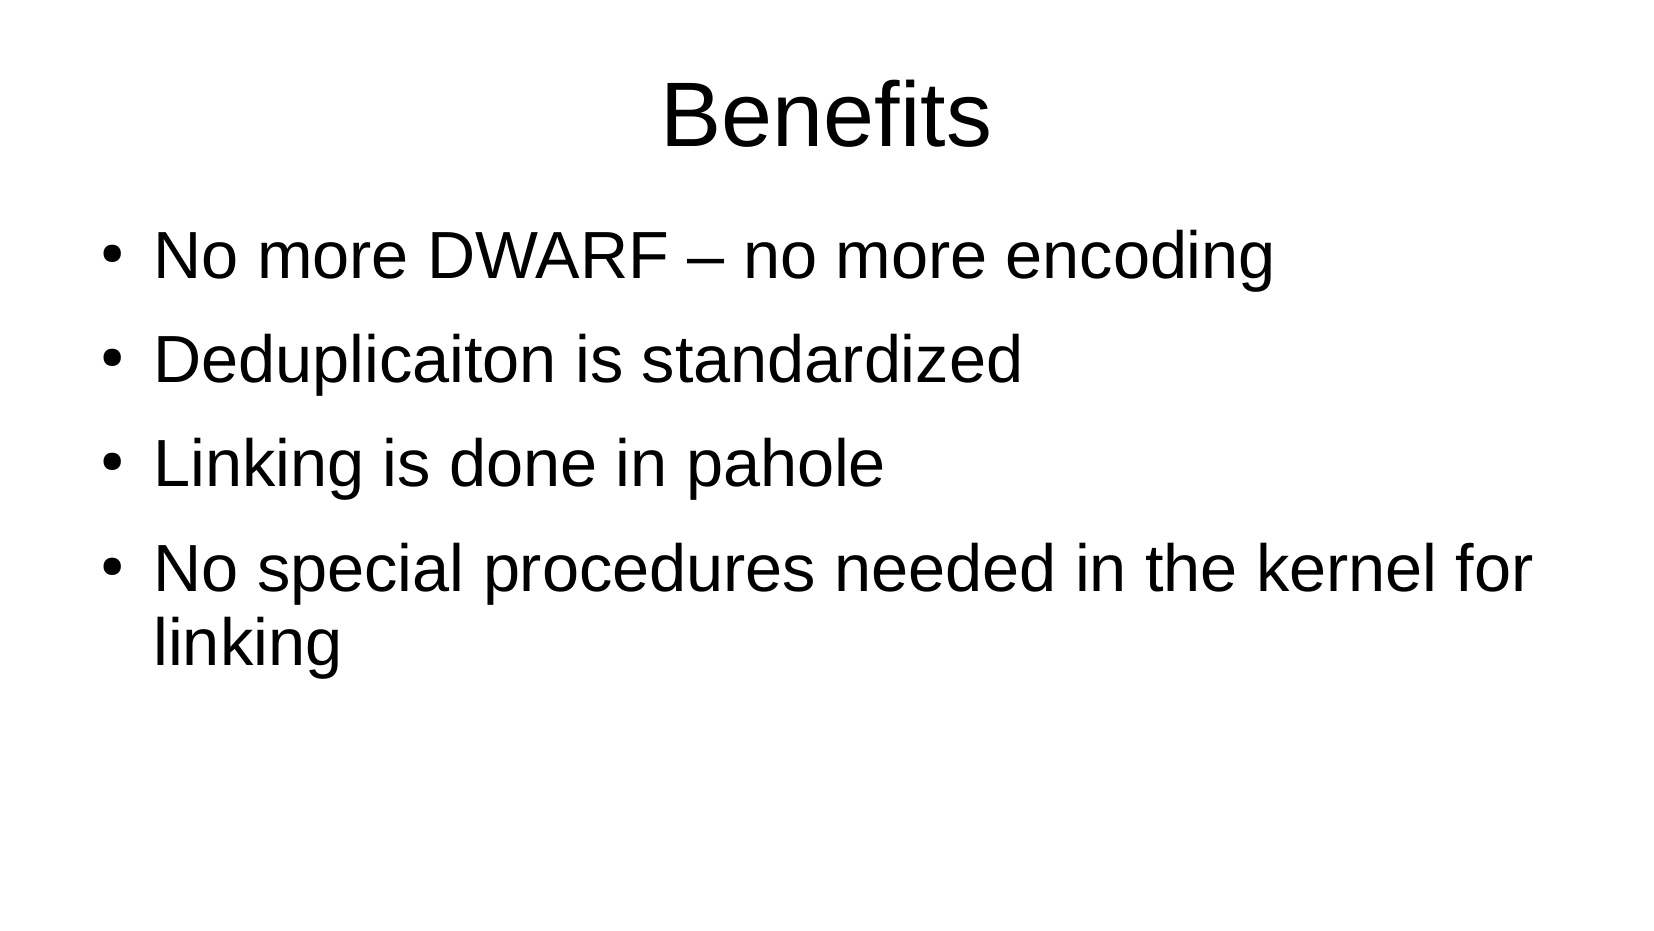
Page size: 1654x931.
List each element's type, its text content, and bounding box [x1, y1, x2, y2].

list No more DWARF – no more encoding Deduplicaiton is standardized Linking is done in pahole No special procedures needed in the kernel for linking [82, 217, 1571, 758]
title Benefits [82, 37, 1571, 193]
